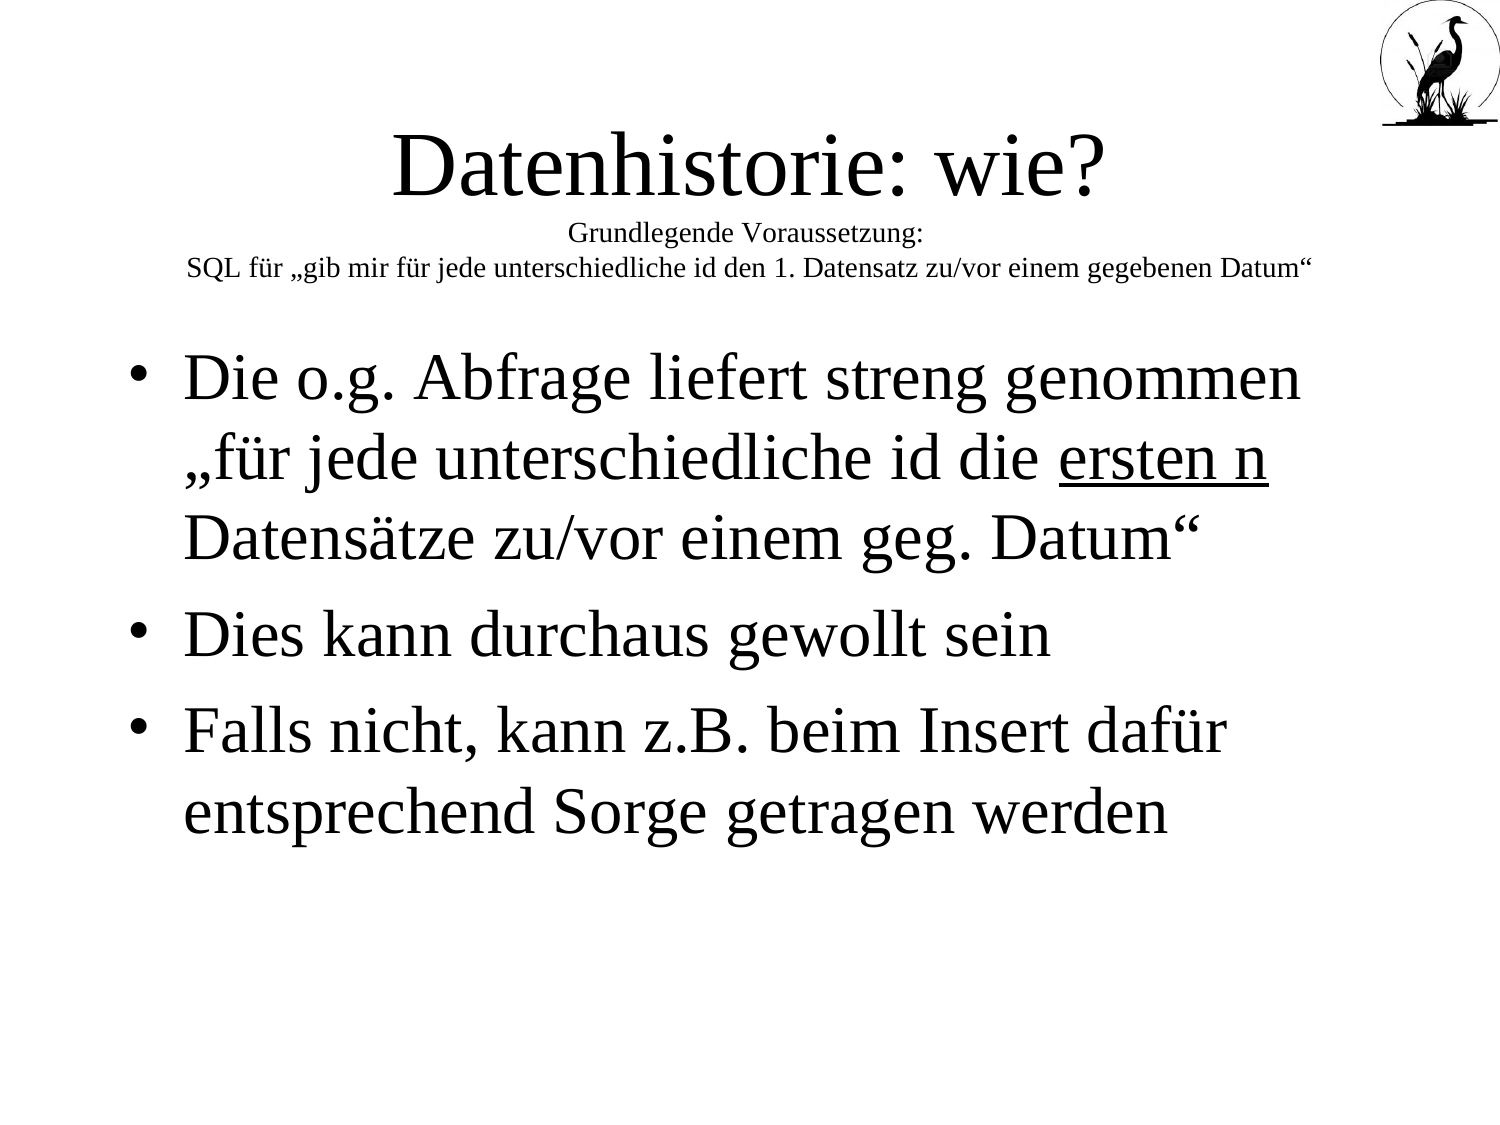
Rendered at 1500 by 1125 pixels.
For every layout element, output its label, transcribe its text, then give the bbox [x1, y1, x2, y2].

title Datenhistorie: wie? Grundlegende Voraussetzung: SQL für „gib mir für jede unterschiedliche id den 1. Datensatz zu/vor einem gegebenen Datum“ [112, 96, 1388, 292]
picture [1380, 0, 1500, 126]
list Die o.g. Abfrage liefert streng genommen „für jede unterschiedliche id die ersten n Datensätze zu/vor einem geg. Datum“ Dies kann durchaus gewollt sein Falls nicht, kann z.B. beim Insert dafür entsprechend Sorge getragen werden [112, 324, 1388, 1001]
